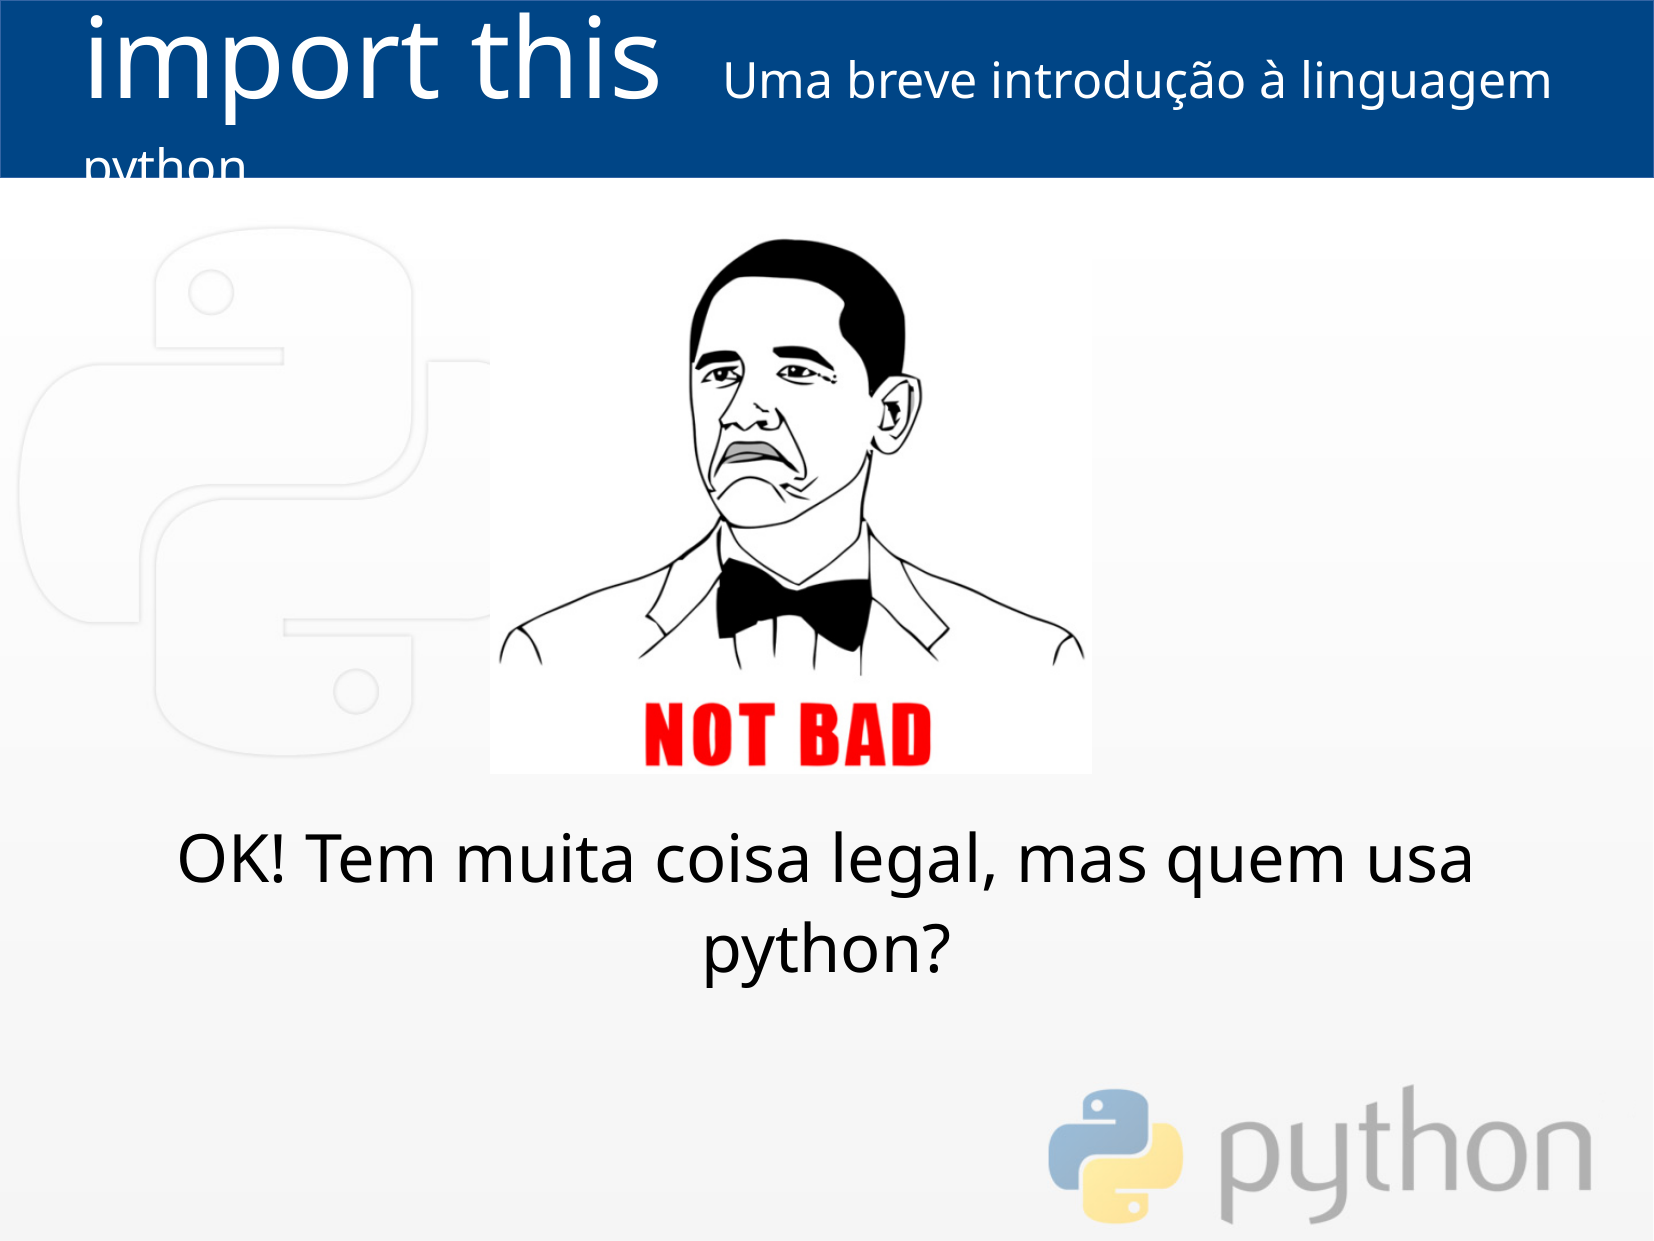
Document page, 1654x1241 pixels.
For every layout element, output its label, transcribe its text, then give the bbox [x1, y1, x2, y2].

subtitle OK! Tem muita coisa legal, mas quem usa python? [82, 787, 1571, 1016]
title import this Uma breve introdução à linguagem python [82, 1, 1571, 178]
text_box [0, 0, 1654, 178]
picture [0, 208, 1654, 1241]
